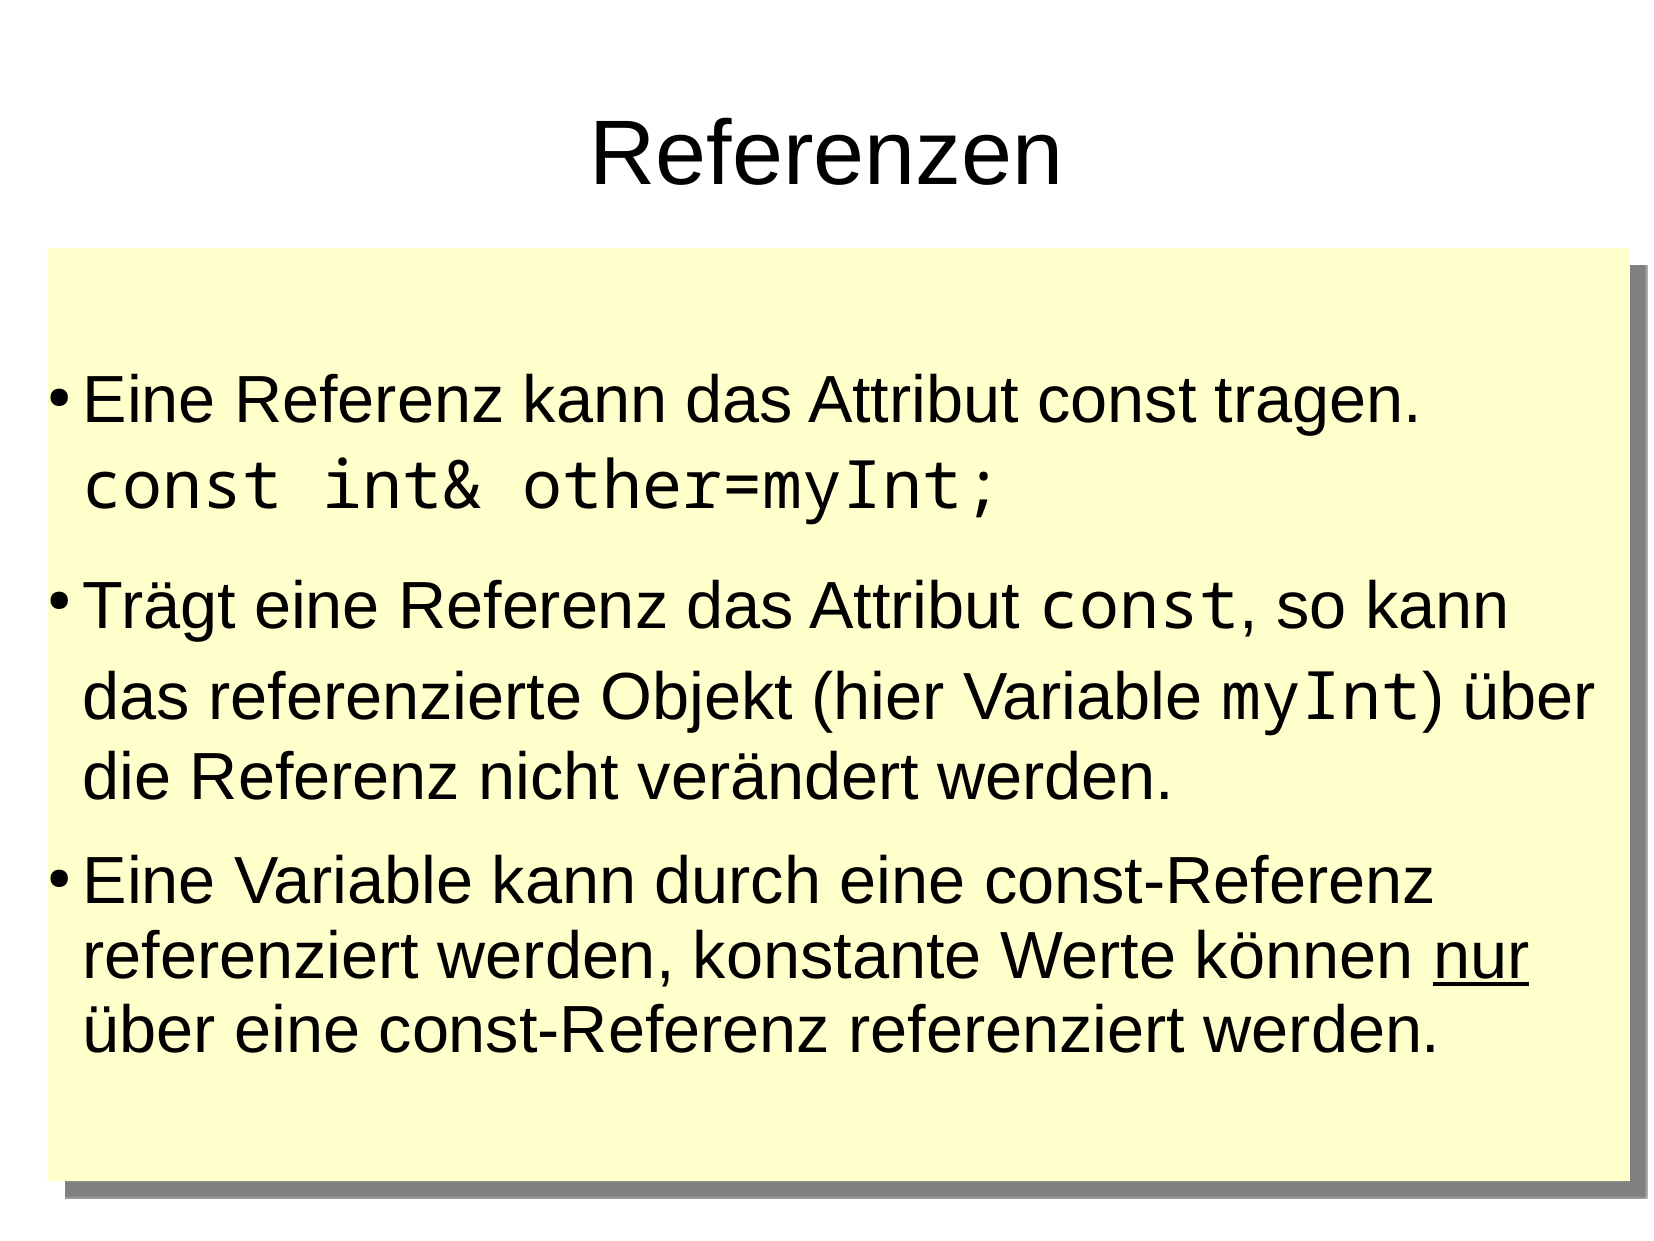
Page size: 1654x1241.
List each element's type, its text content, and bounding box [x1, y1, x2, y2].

subtitle Eine Referenz kann das Attribut const tragen. const int& other=myInt; Trägt eine Referenz das Attribut const, so kann das referenzierte Objekt (hier Variable myInt) über die Referenz nicht verändert werden. Eine Variable kann durch eine const-Referenz referenziert werden, konstante Werte können nur über eine const-Referenz referenziert werden. [47, 248, 1630, 1182]
title Referenzen [82, 49, 1571, 248]
